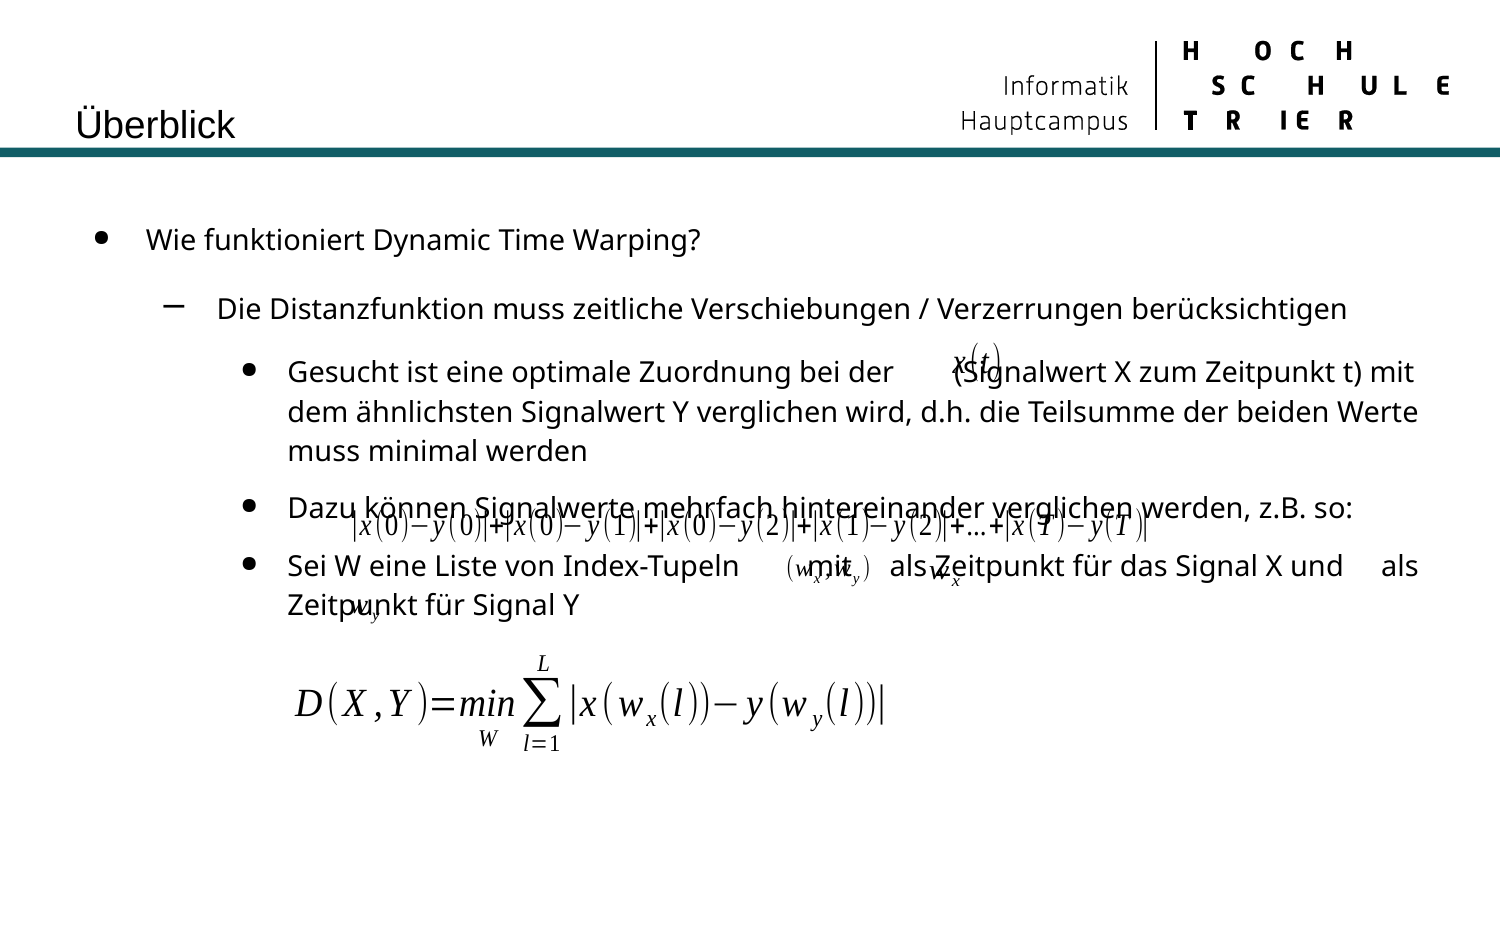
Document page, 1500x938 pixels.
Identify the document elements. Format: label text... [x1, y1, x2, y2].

chart [283, 648, 899, 756]
list Wie funktioniert Dynamic Time Warping? Die Distanzfunktion muss zeitliche Verschiebungen / Verzerrungen berücksichtigen Gesucht ist eine optimale Zuordnung bei der (Signalwert X zum Zeitpunkt t) mit dem ähnlichsten Signalwert Y verglichen wird, d.h. die Teilsumme der beiden Werte muss minimal werden Dazu können Signalwerte mehrfach hintereinander verglichen werden, z.B. so: Sei W eine Liste von Index-Tupeln mit als Zeitpunkt für das Signal X und als Zeitpunkt für Signal Y [75, 219, 1425, 863]
chart [342, 590, 390, 626]
chart [342, 507, 1158, 544]
chart [921, 555, 969, 591]
chart [779, 555, 877, 587]
chart [943, 342, 1009, 383]
title Überblick [75, 37, 1425, 194]
